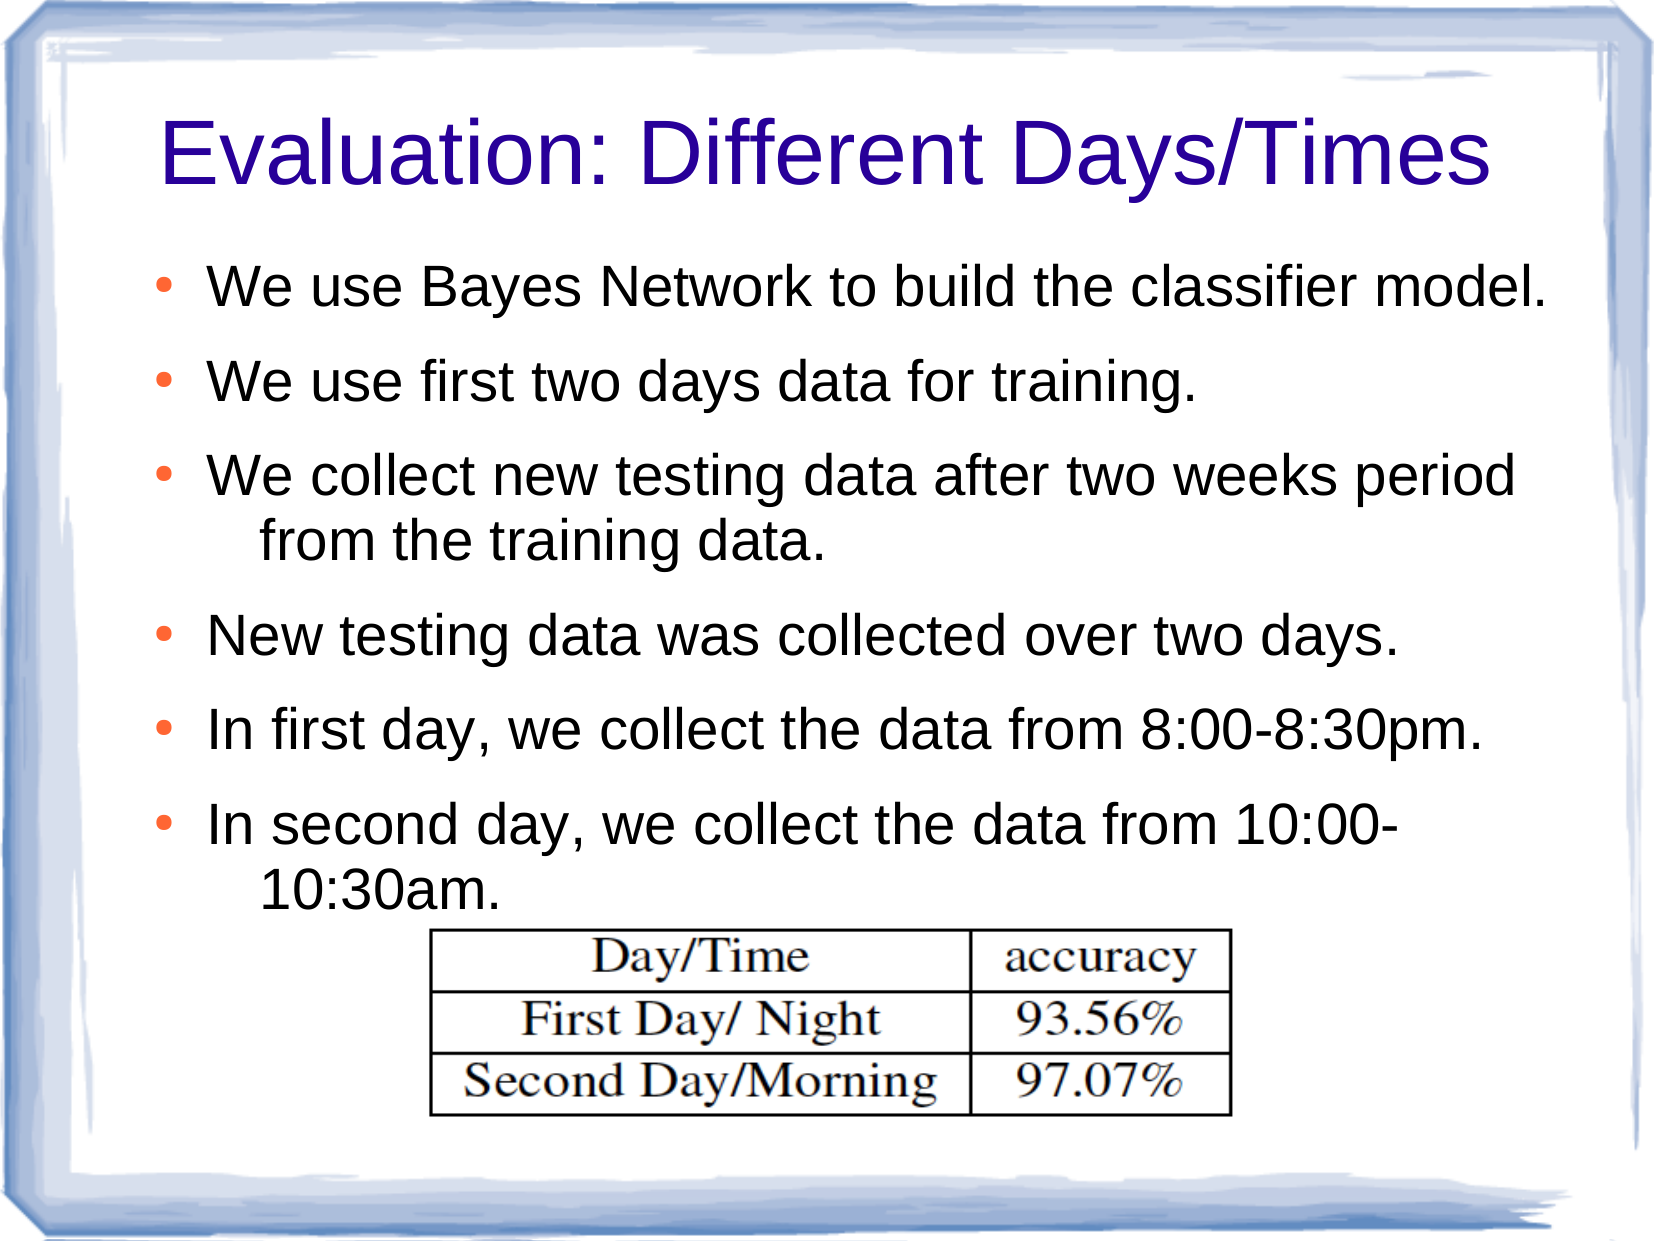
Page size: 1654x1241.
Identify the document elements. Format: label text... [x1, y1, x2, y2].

picture [0, 0, 1654, 1241]
title Evaluation: Different Days/Times [82, 56, 1571, 250]
list We use Bayes Network to build the classifier model. We use first two days data for training. We collect new testing data after two weeks period from the training data. New testing data was collected over two days. In first day, we collect the data from 8:00-8:30pm. In second day, we collect the data from 10:00-10:30am. [118, 253, 1571, 922]
